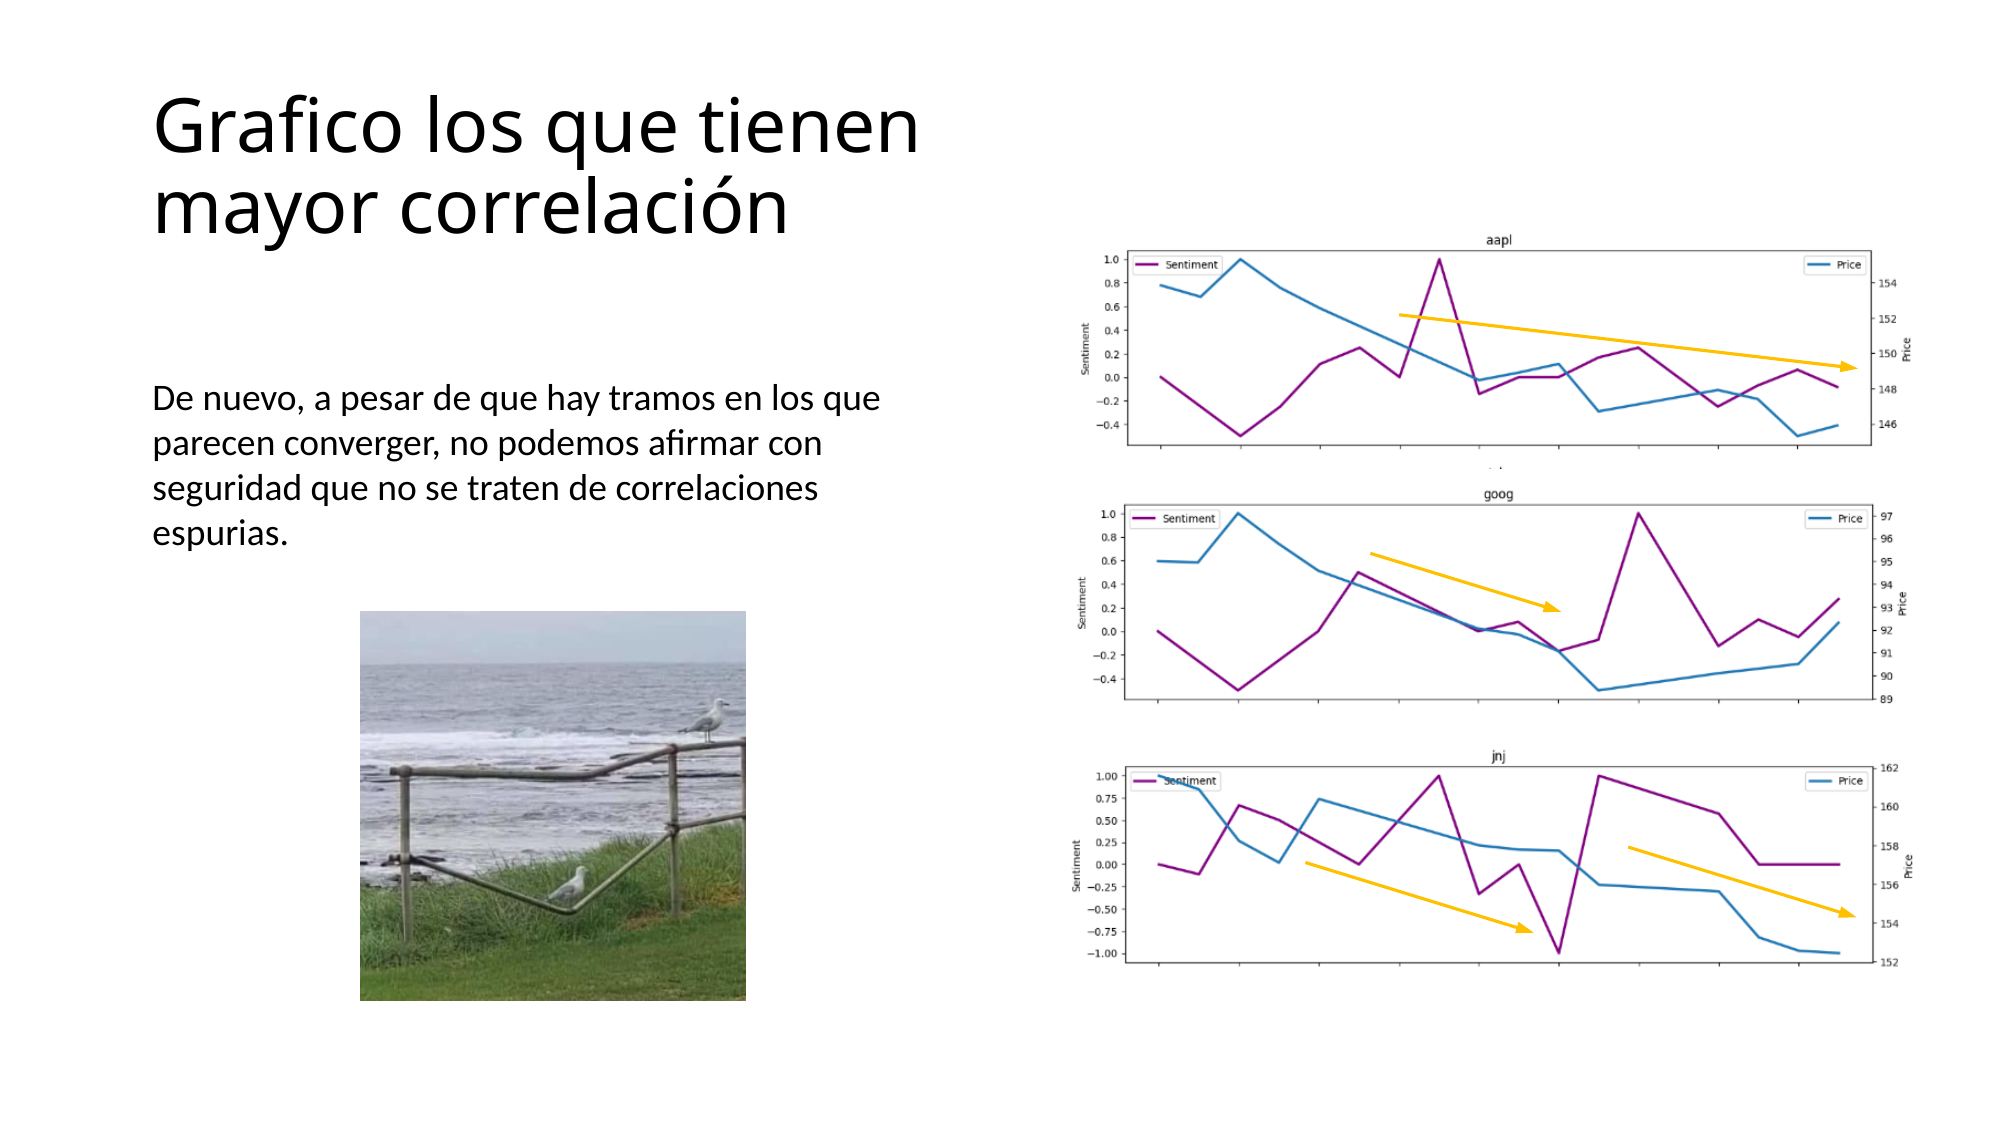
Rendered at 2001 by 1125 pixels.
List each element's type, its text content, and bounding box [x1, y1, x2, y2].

picture [1039, 745, 1941, 979]
picture [1058, 218, 1918, 469]
title Grafico los que tienen mayor correlación [137, 59, 1003, 278]
text_box De nuevo, a pesar de que hay tramos en los que parecen converger, no podemos afirmar con seguridad que no se traten de correlaciones espurias. [137, 364, 930, 608]
picture [360, 611, 746, 1001]
picture [1070, 486, 1912, 712]
